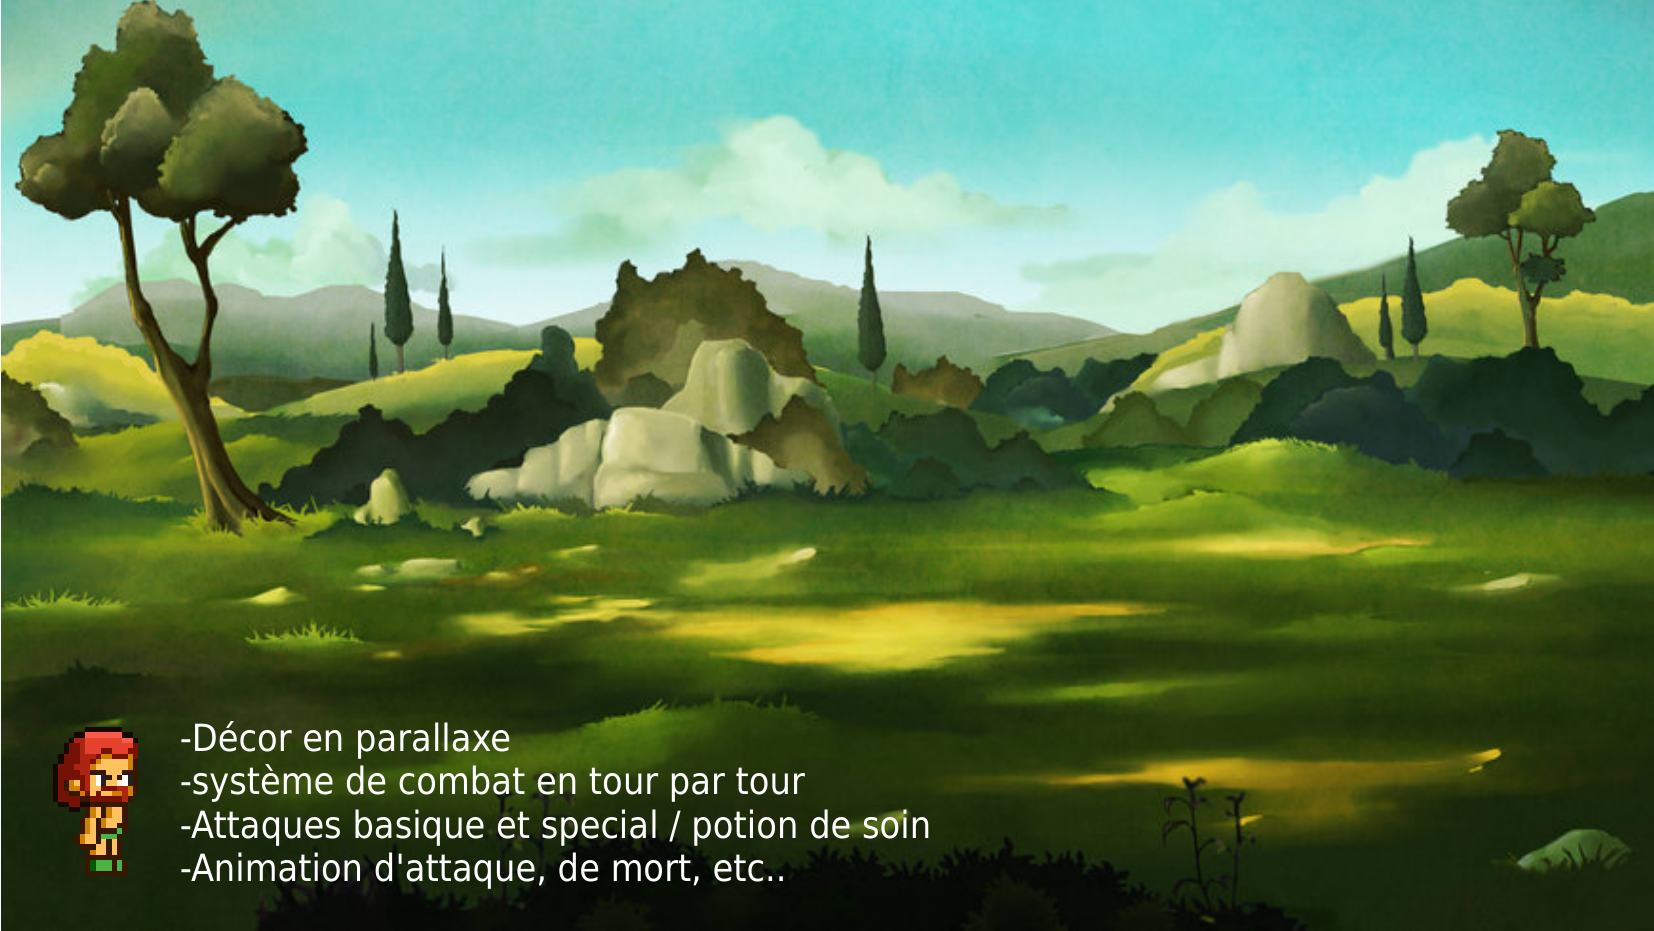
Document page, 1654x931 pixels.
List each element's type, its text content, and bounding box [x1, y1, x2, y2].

picture [0, 0, 1654, 931]
text_box -Décor en parallaxe -système de combat en tour par tour -Attaques basique et special / potion de soin -Animation d'attaque, de mort, etc.. [293, 709, 1286, 901]
